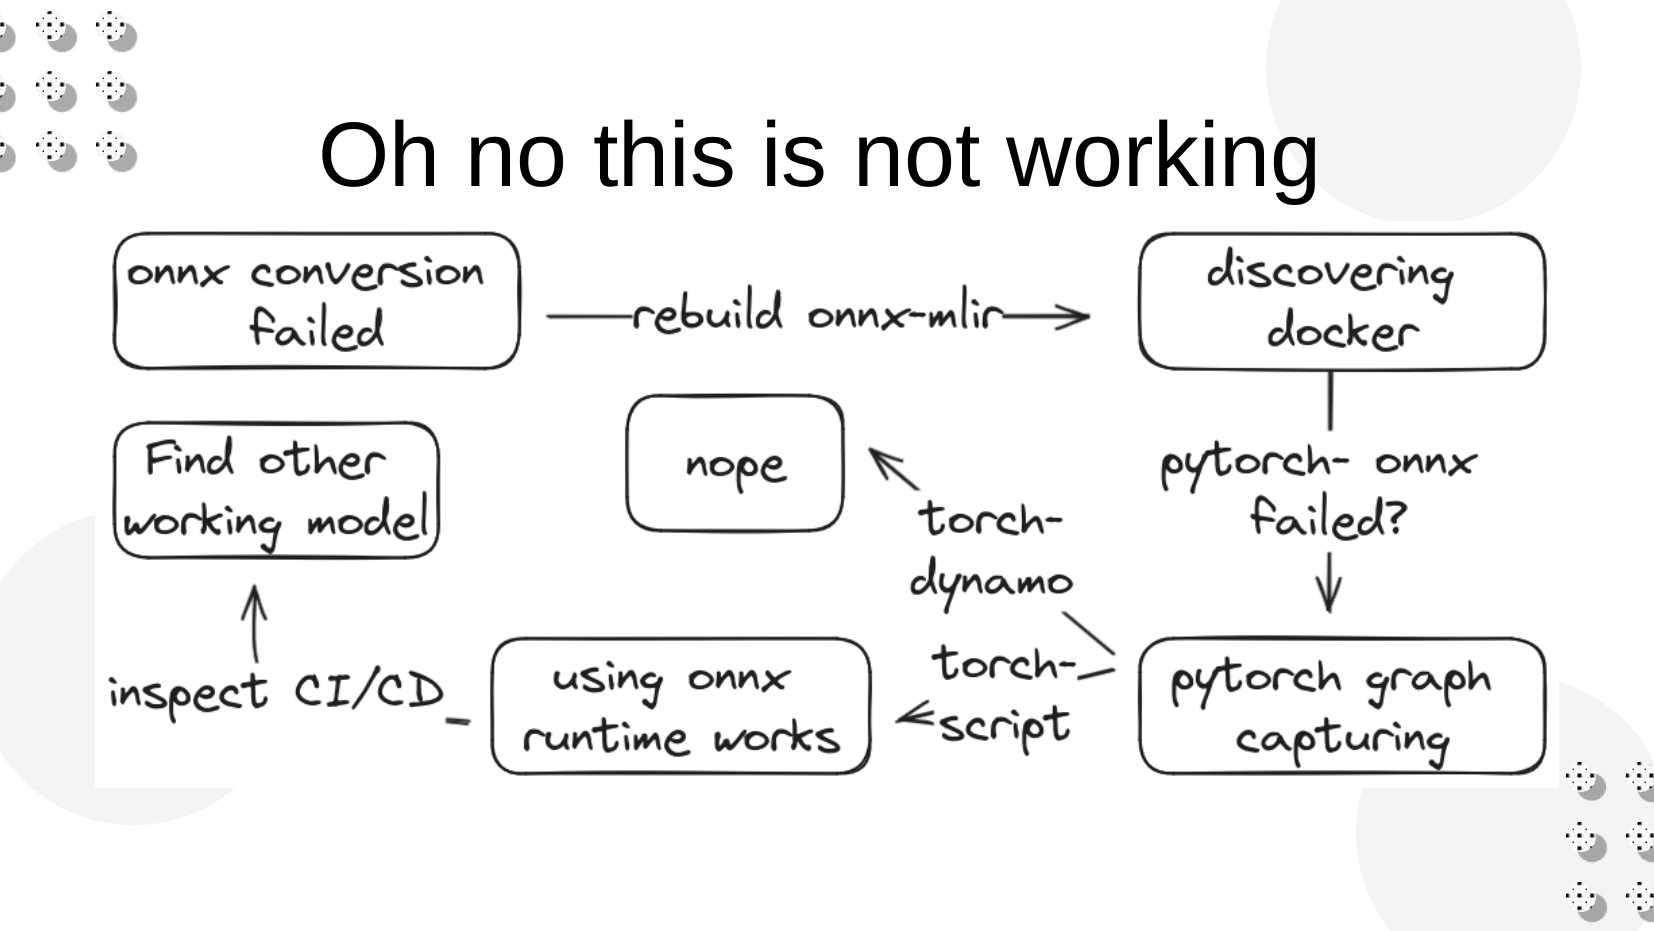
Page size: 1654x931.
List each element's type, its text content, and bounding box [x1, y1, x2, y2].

picture [1625, 821, 1654, 852]
picture [35, 131, 67, 162]
picture [1625, 881, 1654, 912]
picture [95, 221, 1559, 788]
picture [35, 11, 66, 42]
picture [1565, 881, 1596, 912]
picture [0, 134, 7, 159]
picture [99, 71, 122, 76]
picture [35, 71, 66, 102]
picture [1565, 761, 1596, 792]
picture [1565, 821, 1596, 852]
picture [1625, 761, 1654, 792]
title Oh no this is not working [76, 76, 1565, 233]
picture [0, 74, 6, 99]
picture [0, 14, 6, 39]
picture [95, 11, 126, 42]
